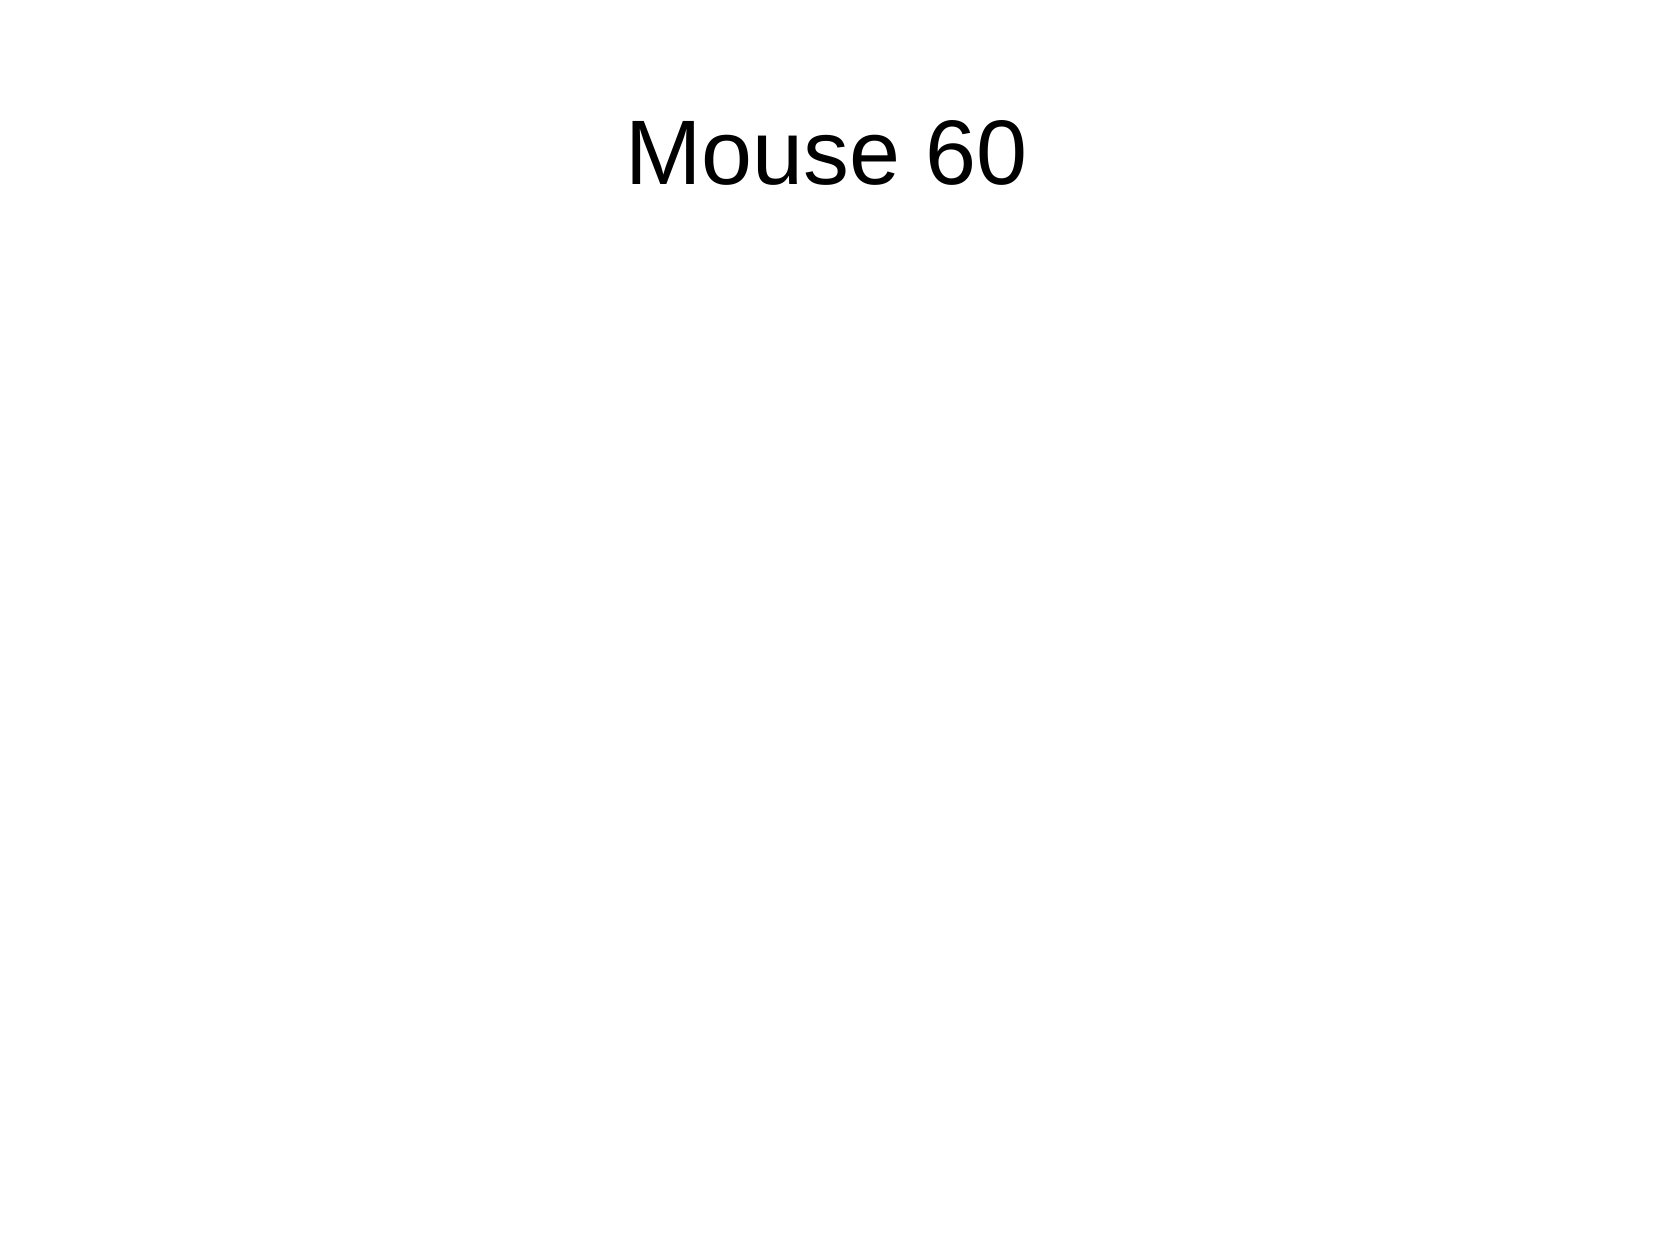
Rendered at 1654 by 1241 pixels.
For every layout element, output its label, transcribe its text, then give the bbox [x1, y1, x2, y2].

title Mouse 60 [82, 49, 1571, 257]
